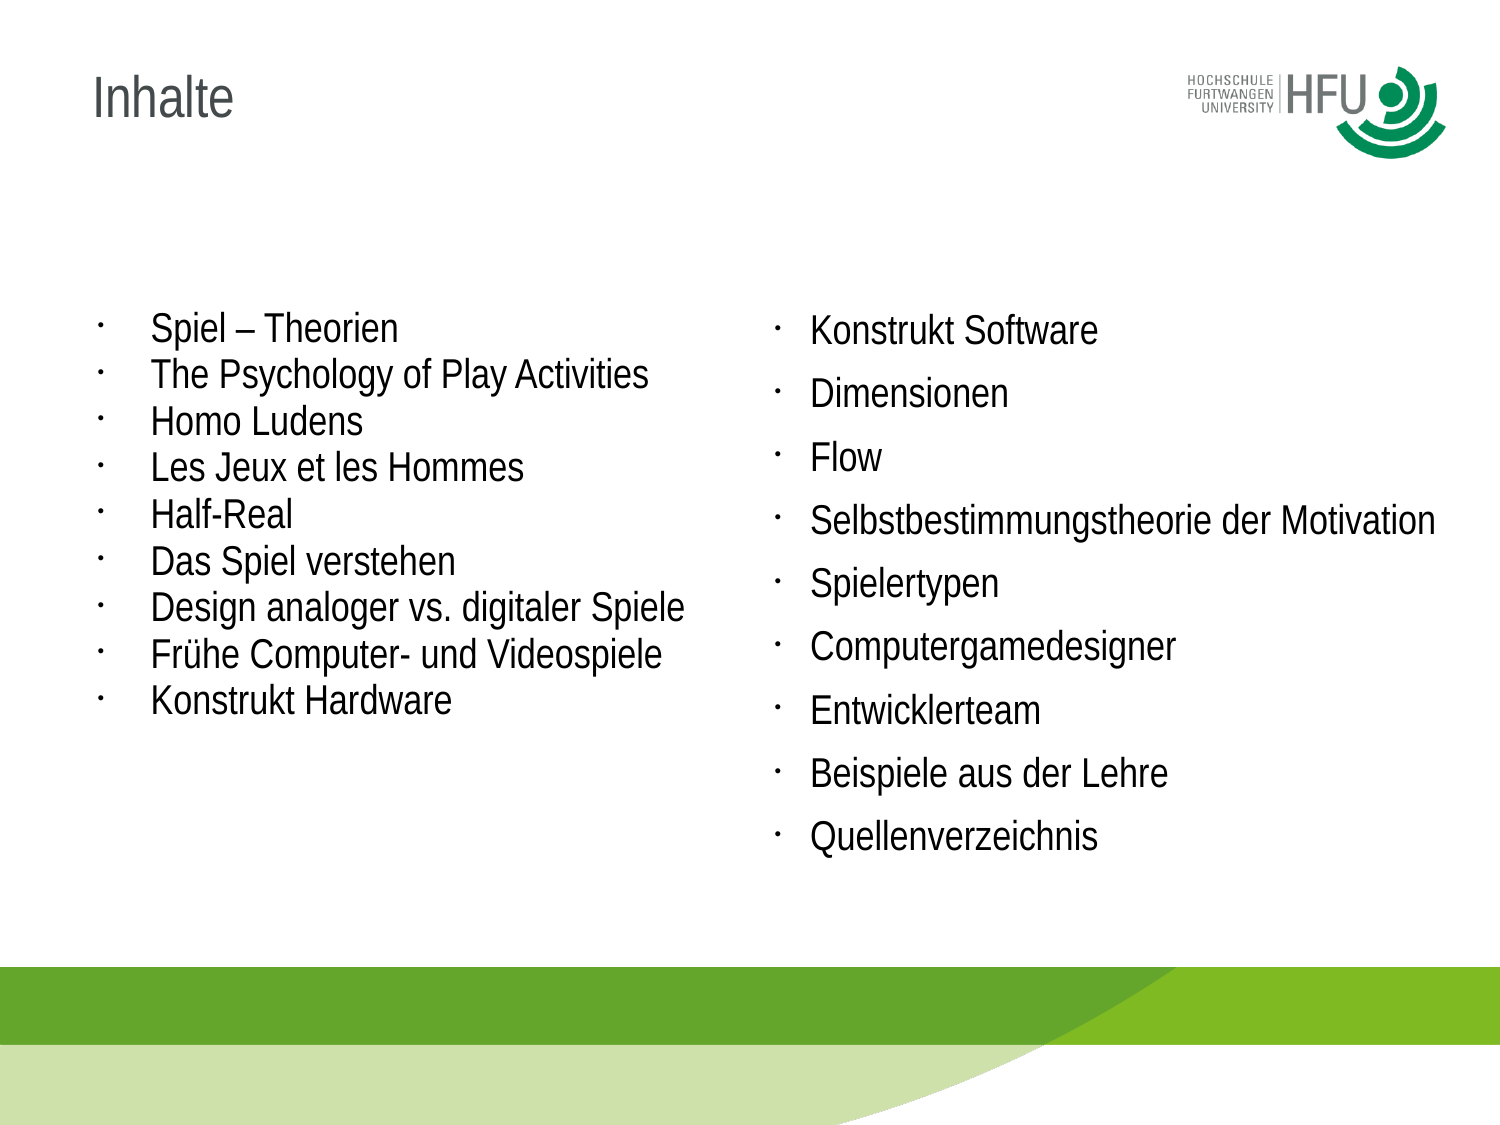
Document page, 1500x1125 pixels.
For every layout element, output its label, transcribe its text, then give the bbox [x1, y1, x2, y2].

text_box Konstrukt Software Dimensionen Flow Selbstbestimmungstheorie der Motivation Spielertypen Computergamedesigner Entwicklerteam Beispiele aus der Lehre Quellenverzeichnis [774, 302, 1484, 917]
picture [1166, 53, 1454, 164]
picture [0, 967, 1500, 1125]
list Spiel – Theorien The Psychology of Play Activities Homo Ludens Les Jeux et les Hommes Half-Real Das Spiel verstehen Design analoger vs. digitaler Spiele Frühe Computer- und Videospiele Konstrukt Hardware [64, 302, 774, 917]
title Inhalte [77, 64, 1353, 153]
